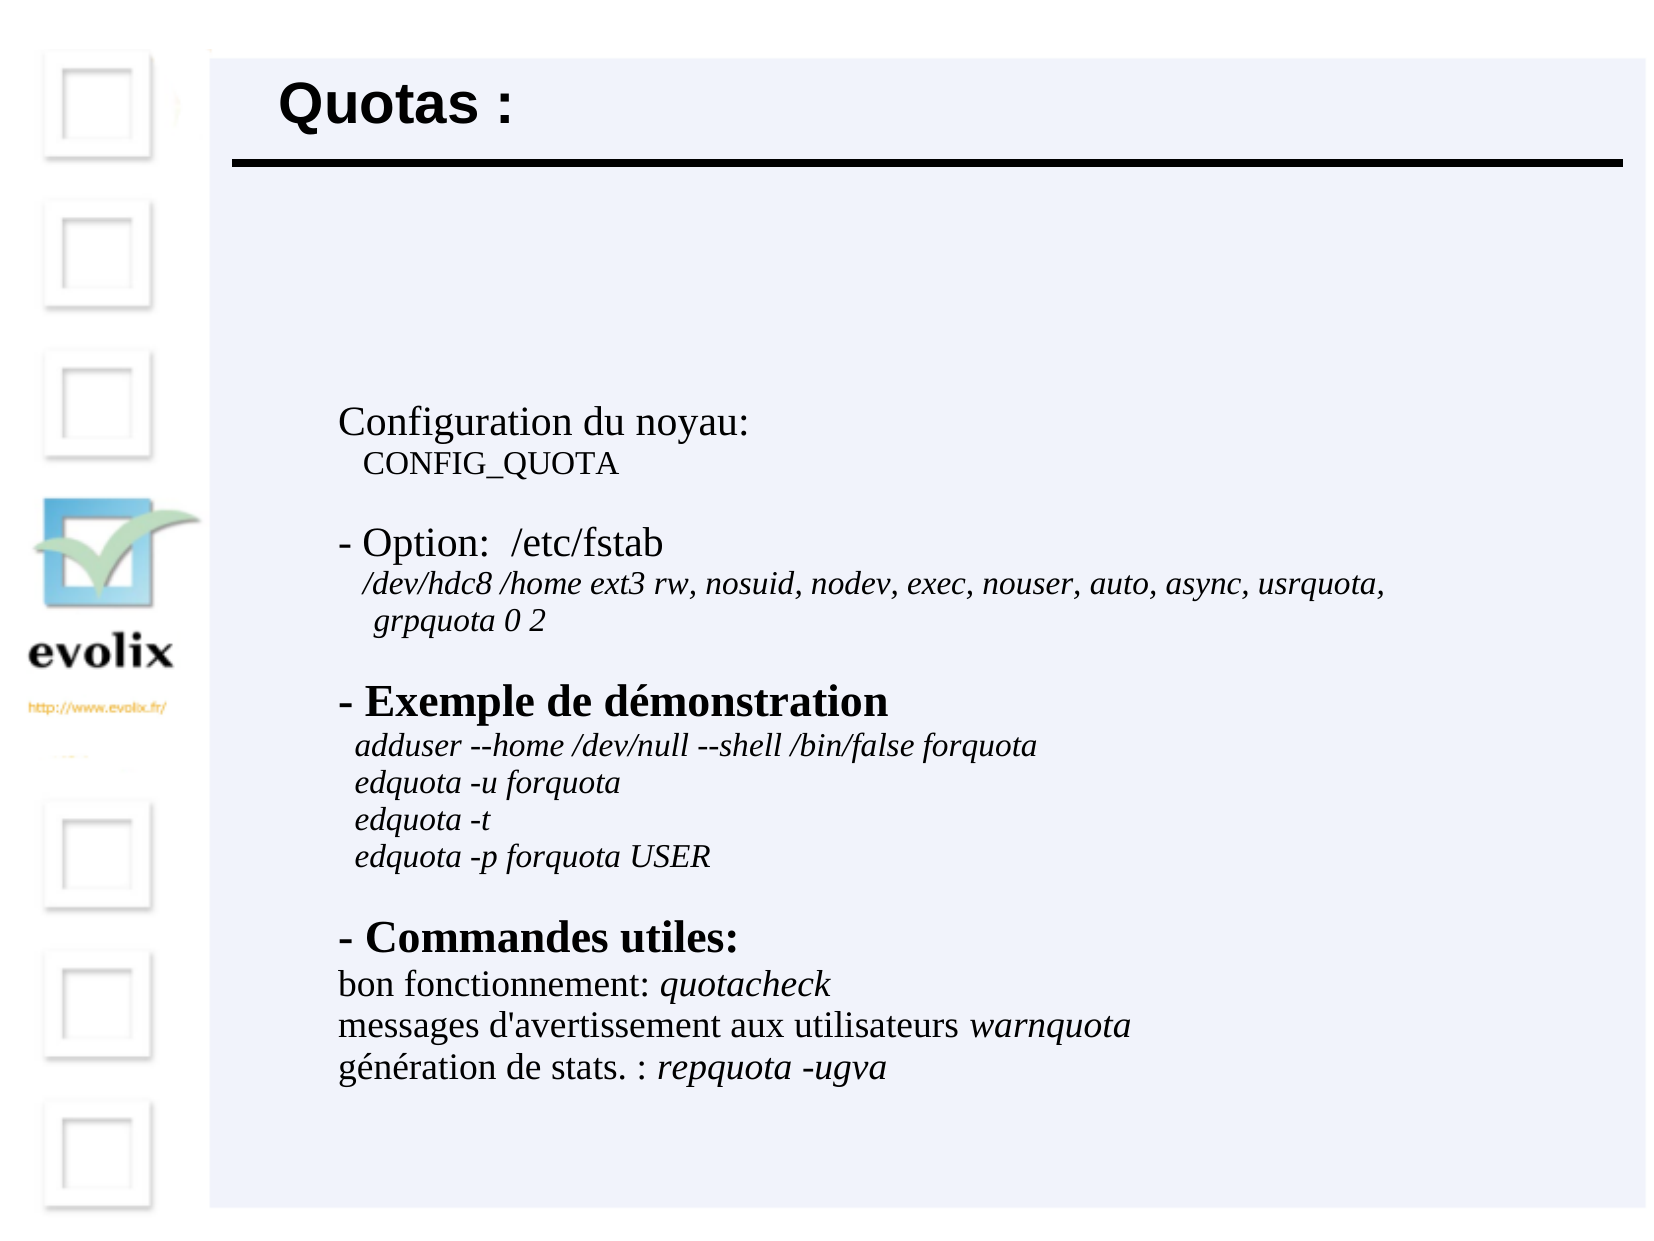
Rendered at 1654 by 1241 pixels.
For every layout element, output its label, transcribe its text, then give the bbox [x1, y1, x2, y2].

text_box Quotas : [228, 63, 602, 144]
picture [0, 49, 1654, 1218]
subtitle Configuration du noyau: CONFIG_QUOTA - Option: /etc/fstab /dev/hdc8 /home ext3 rw, nosuid, nodev, exec, nouser, auto, async, usrquota, grpquota 0 2 - Exemple de démonstration adduser --home /dev/null --shell /bin/false forquota edquota -u forquota edquota -t edquota -p forquota USER - Commandes utiles: bon fonctionnement: quotacheck messages d'avertissement aux utilisateurs warnquota génération de stats. : repquota -ugva [302, 163, 1508, 1211]
